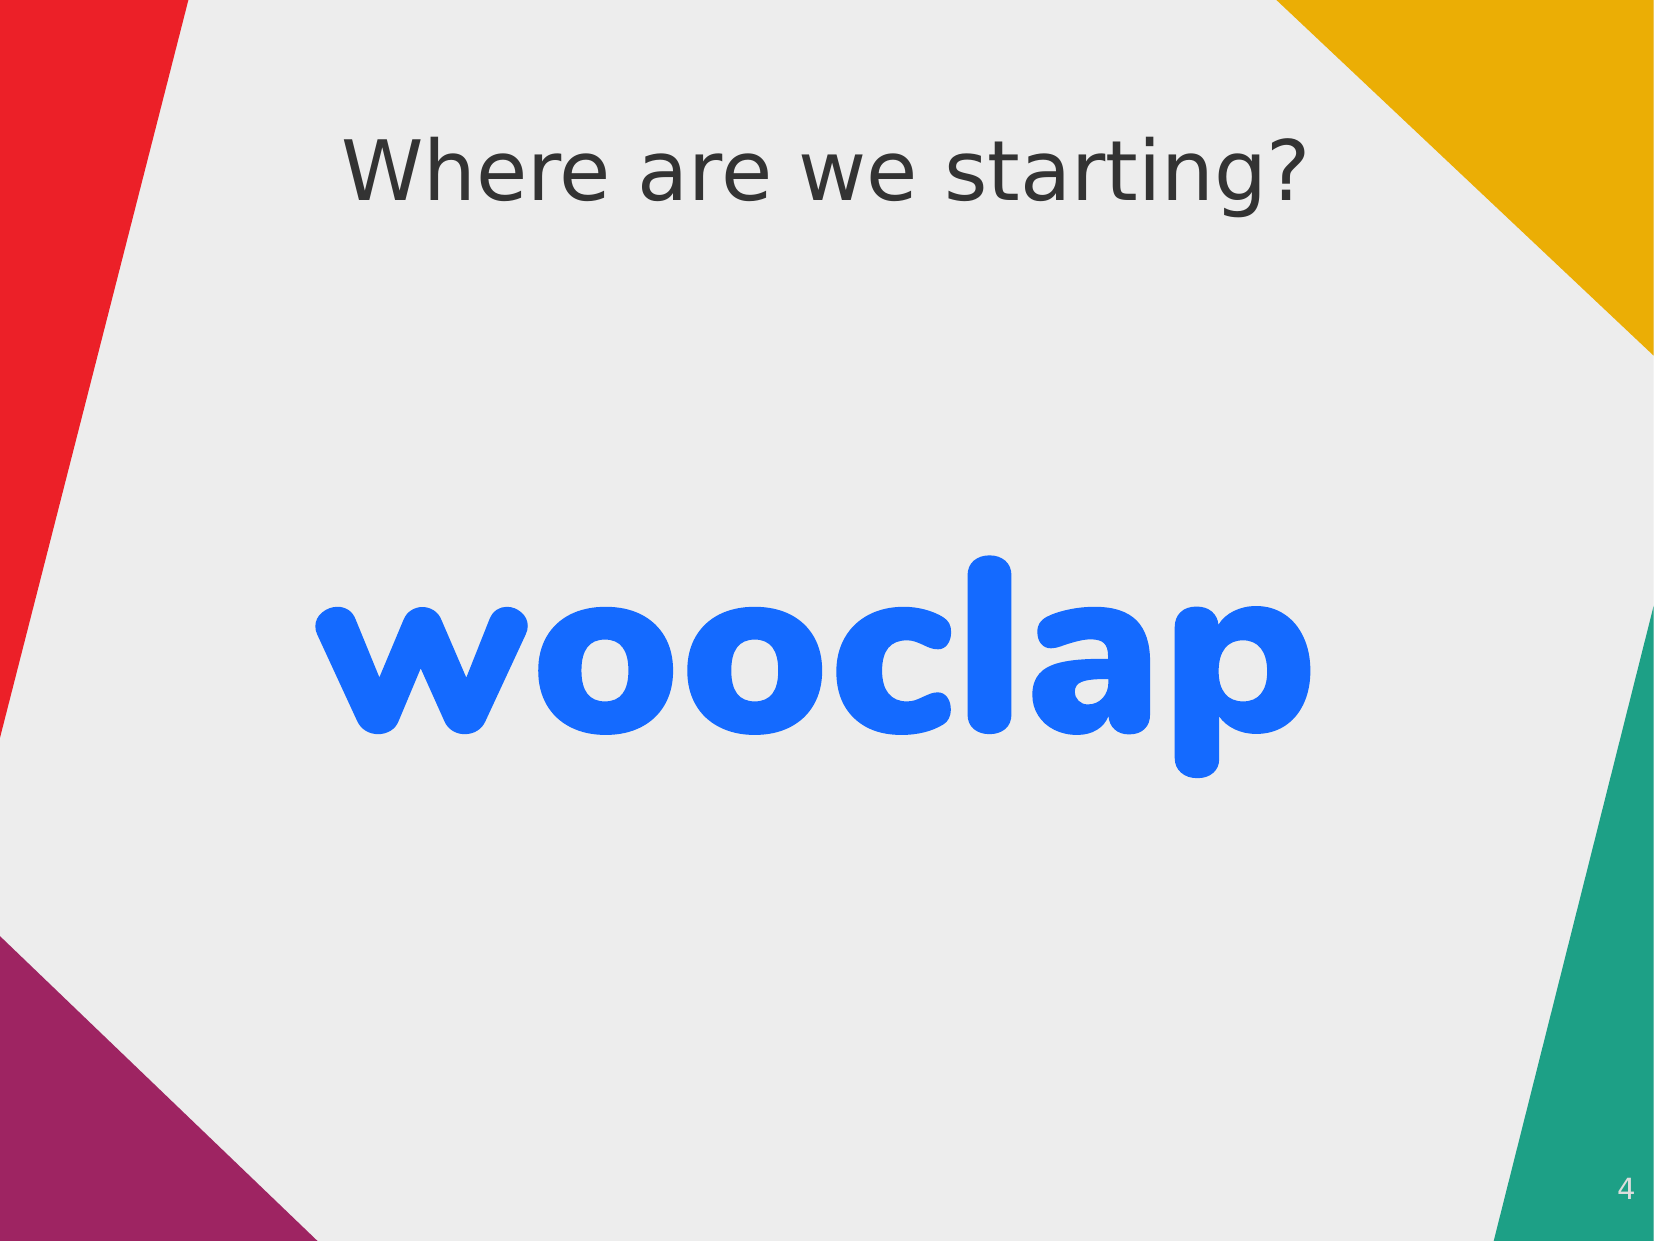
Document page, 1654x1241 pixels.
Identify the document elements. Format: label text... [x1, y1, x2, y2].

title Where are we starting? [114, 73, 1539, 271]
picture [315, 555, 1311, 779]
